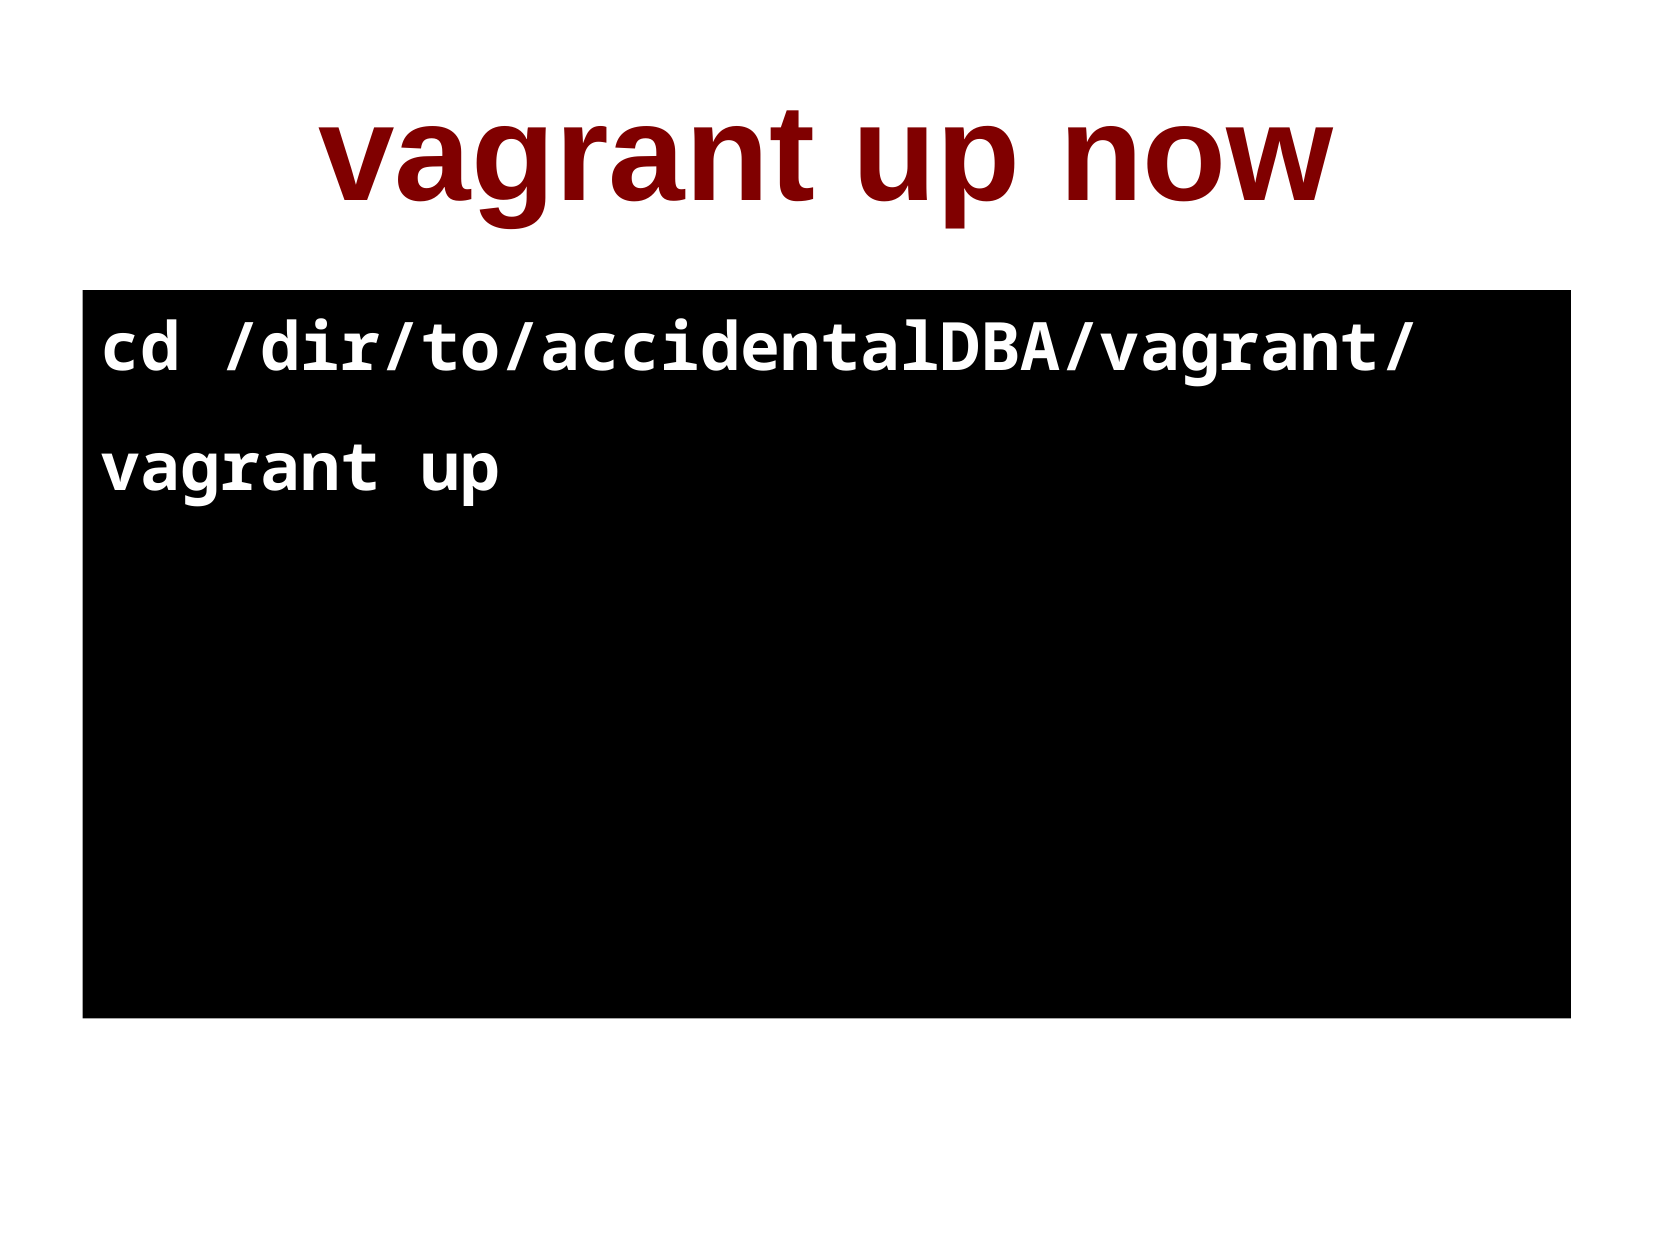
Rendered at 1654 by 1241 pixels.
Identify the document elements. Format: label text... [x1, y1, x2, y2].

title vagrant up now [82, 49, 1571, 257]
list cd /dir/to/accidentalDBA/vagrant/ vagrant up [82, 290, 1571, 1019]
